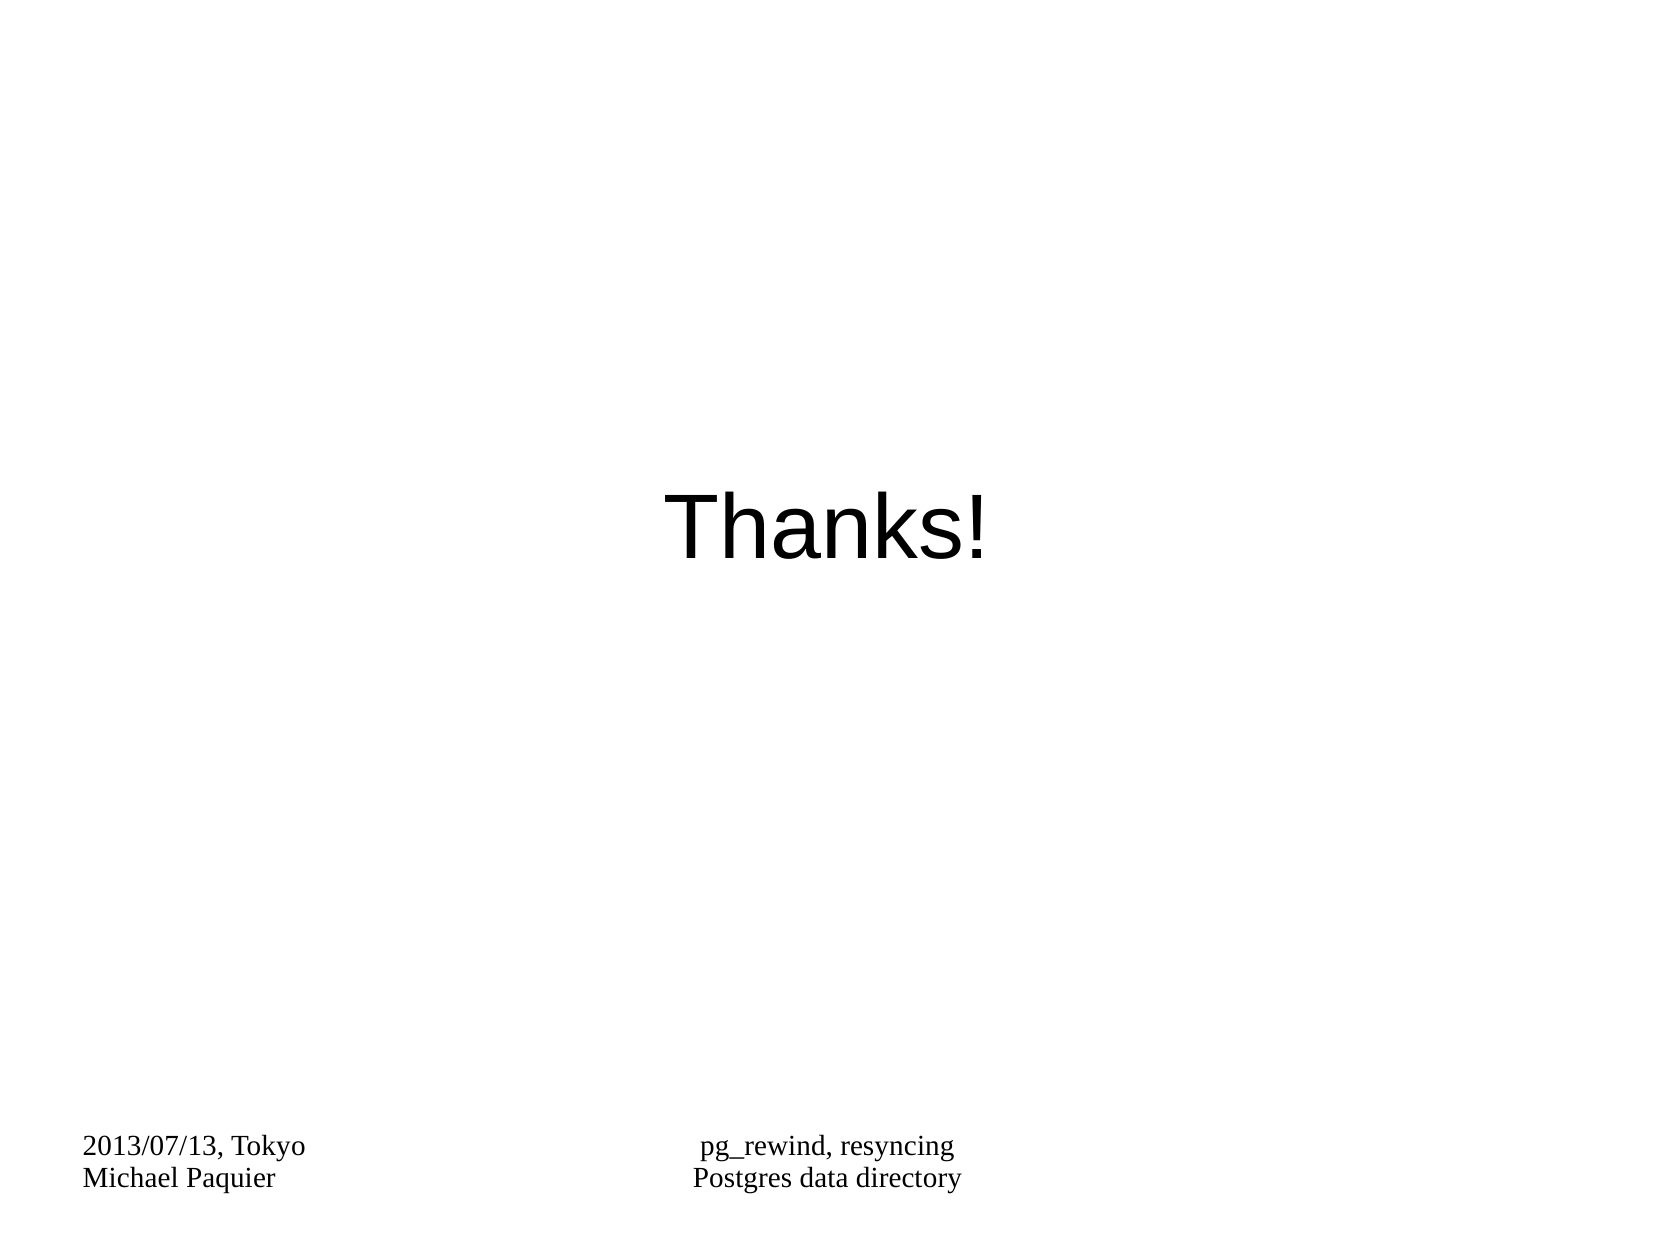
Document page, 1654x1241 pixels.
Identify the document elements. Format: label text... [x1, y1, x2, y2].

title Thanks! [82, 49, 1571, 1006]
